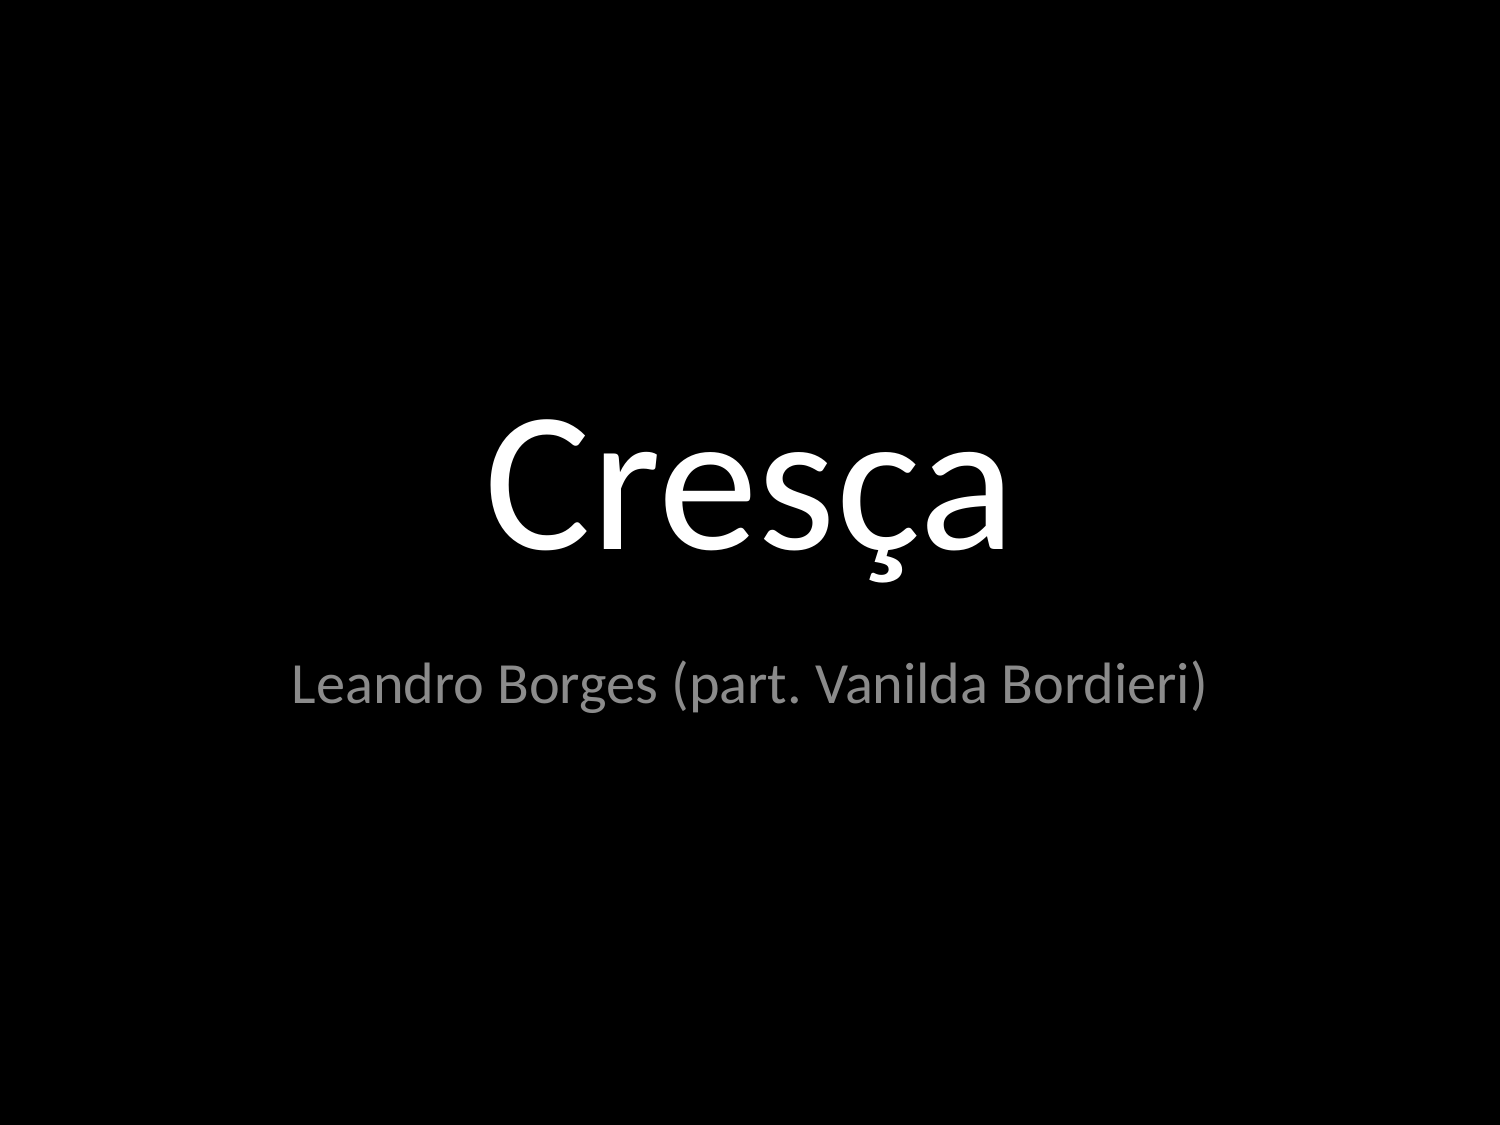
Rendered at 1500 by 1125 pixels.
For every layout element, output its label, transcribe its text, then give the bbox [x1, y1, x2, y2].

title Cresça [112, 349, 1388, 591]
subtitle Leandro Borges (part. Vanilda Bordieri) [225, 637, 1275, 925]
